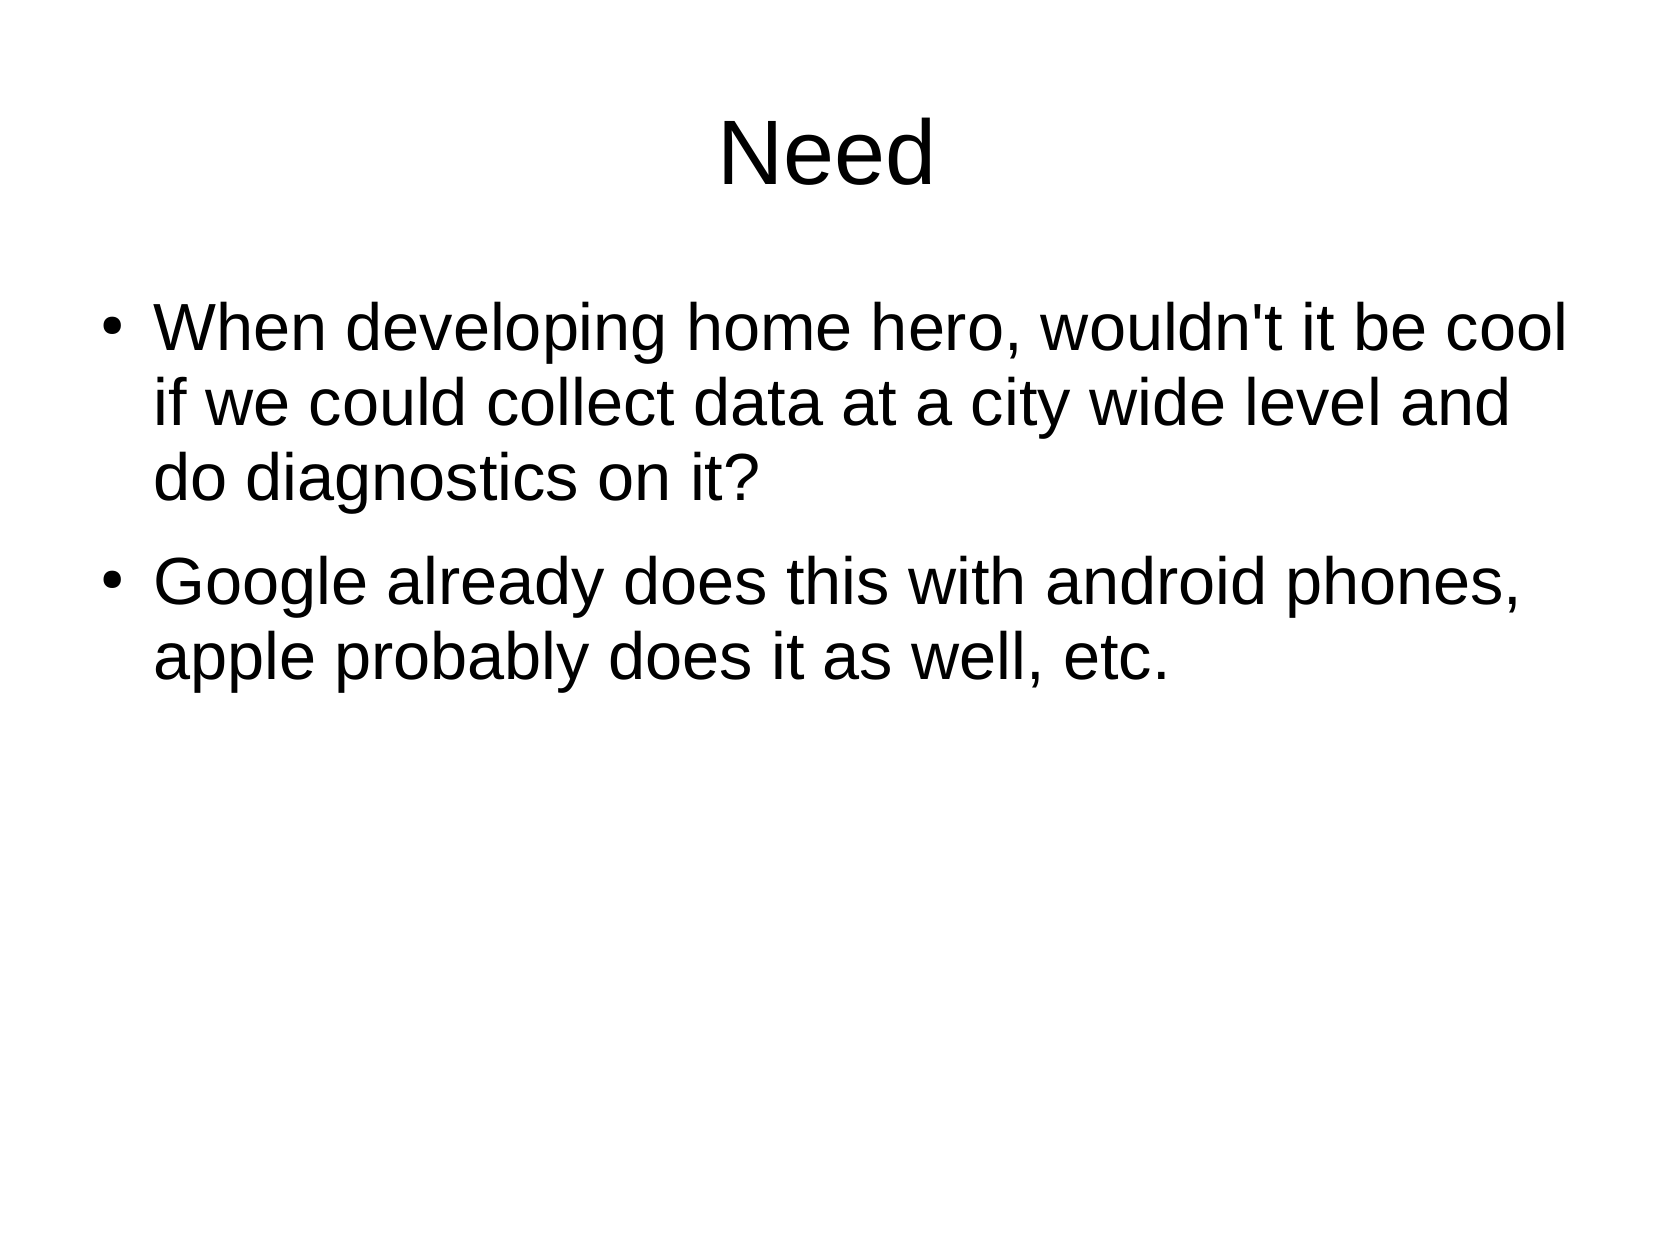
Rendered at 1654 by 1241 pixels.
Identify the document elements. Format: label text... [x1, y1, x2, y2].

title Need [82, 49, 1571, 257]
list When developing home hero, wouldn't it be cool if we could collect data at a city wide level and do diagnostics on it? Google already does this with android phones, apple probably does it as well, etc. [82, 290, 1571, 1010]
